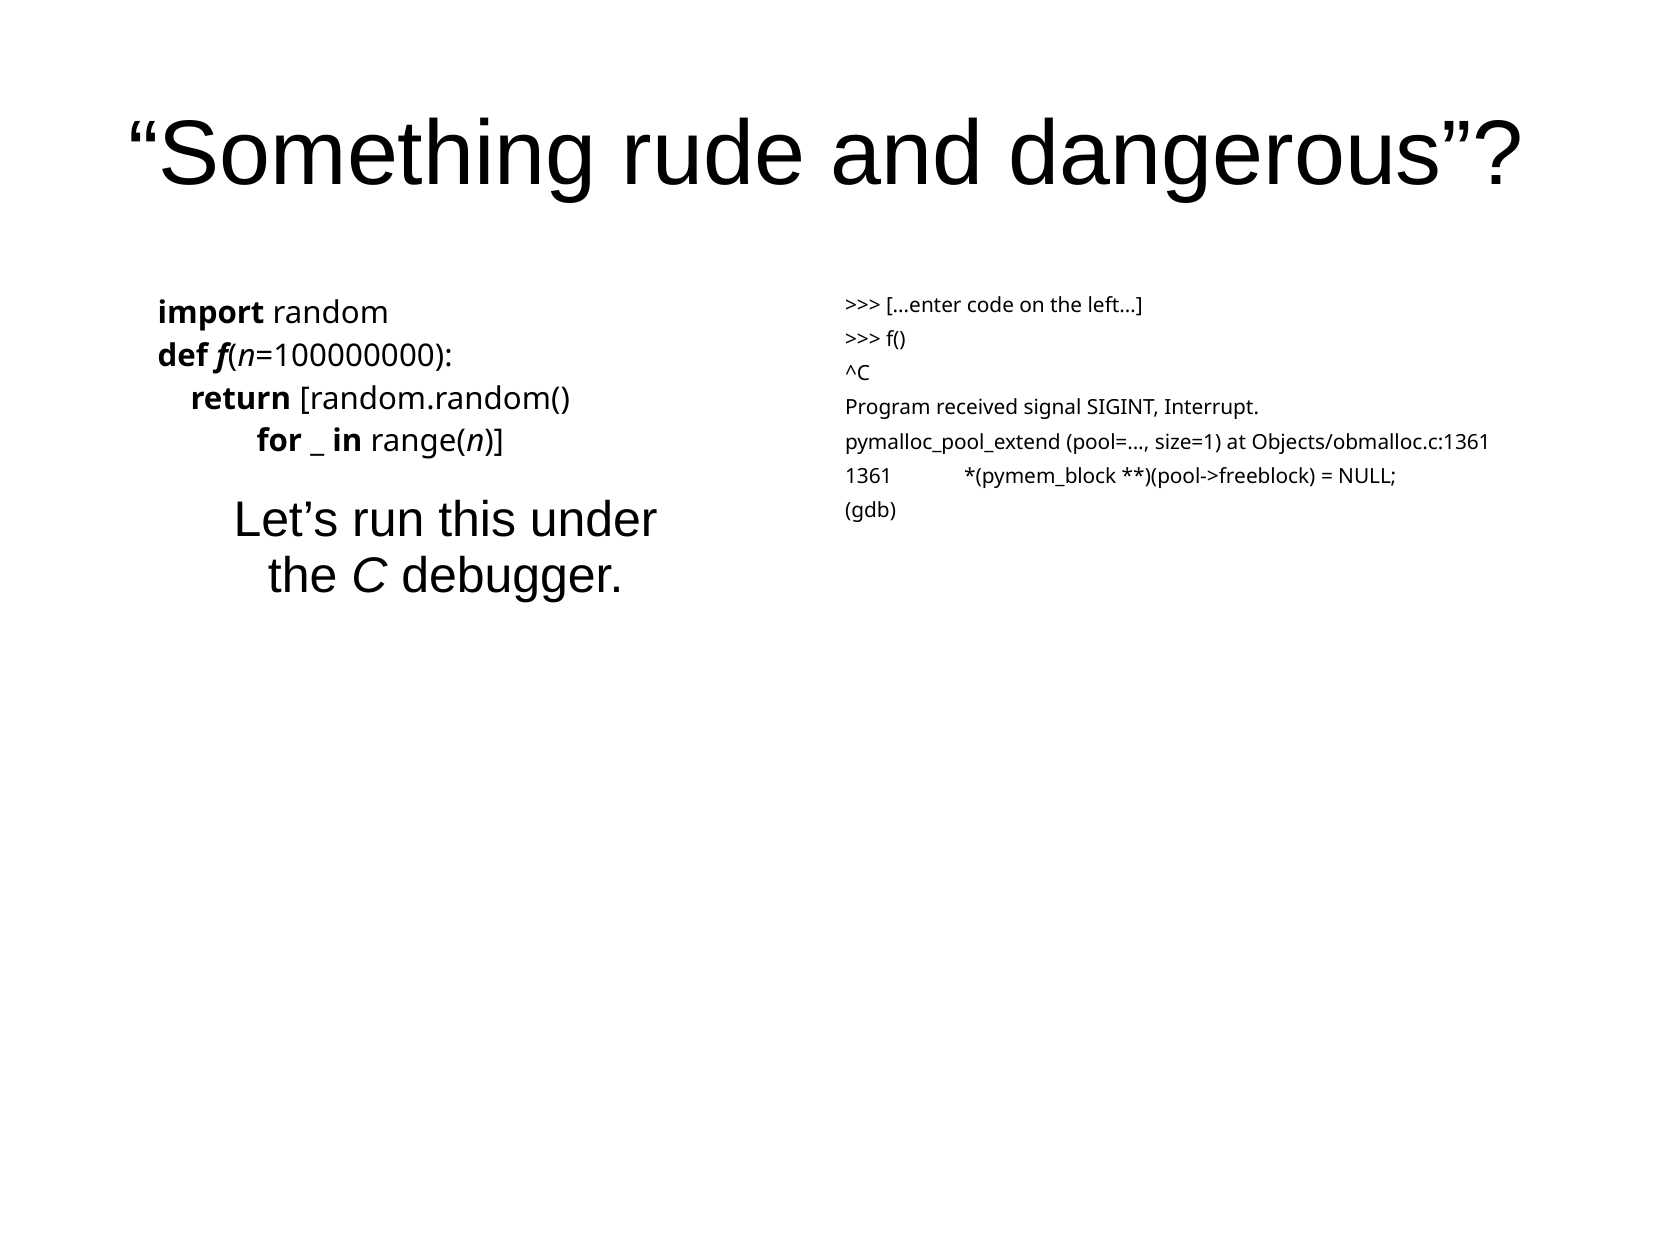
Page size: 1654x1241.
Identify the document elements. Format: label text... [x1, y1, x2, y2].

list >>> […enter code on the left…] >>> f() ^C Program received signal SIGINT, Interrupt. pymalloc_pool_extend (pool=..., size=1) at Objects/obmalloc.c:1361 1361 *(pymem_block **)(pool->freeblock) = NULL; (gdb) [845, 290, 1624, 1201]
title “Something rude and dangerous”? [82, 49, 1571, 257]
list import random def f(n=100000000): return [random.random() for _ in range(n)] Let’s run this under the C debugger. [82, 290, 809, 1201]
